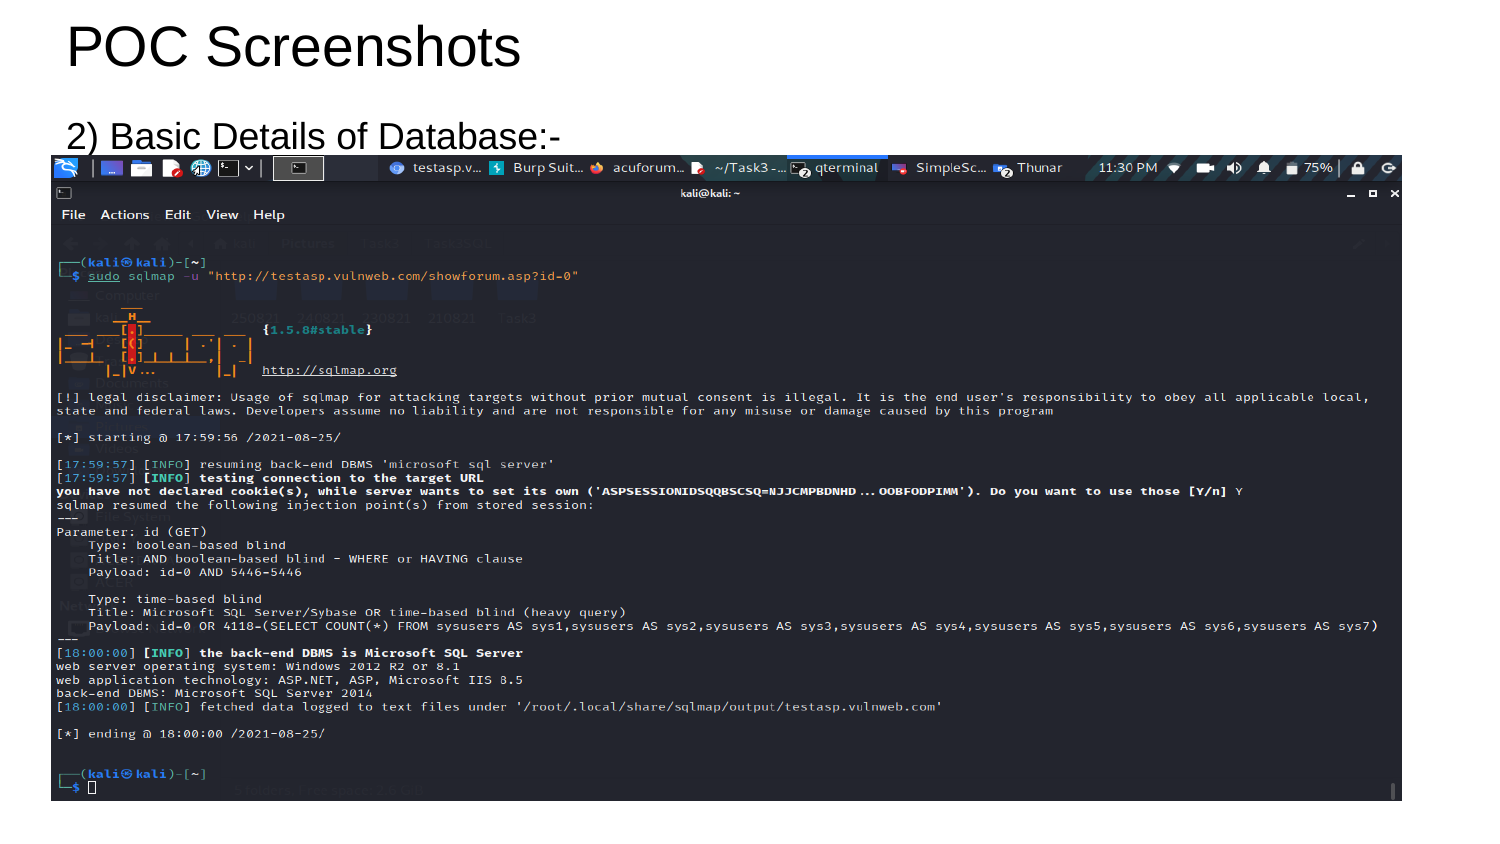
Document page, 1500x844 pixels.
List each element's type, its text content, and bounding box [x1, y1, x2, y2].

list 2) Basic Details of Database:- [51, 93, 1449, 655]
title POC Screenshots [51, 0, 1449, 93]
picture [51, 155, 1402, 801]
